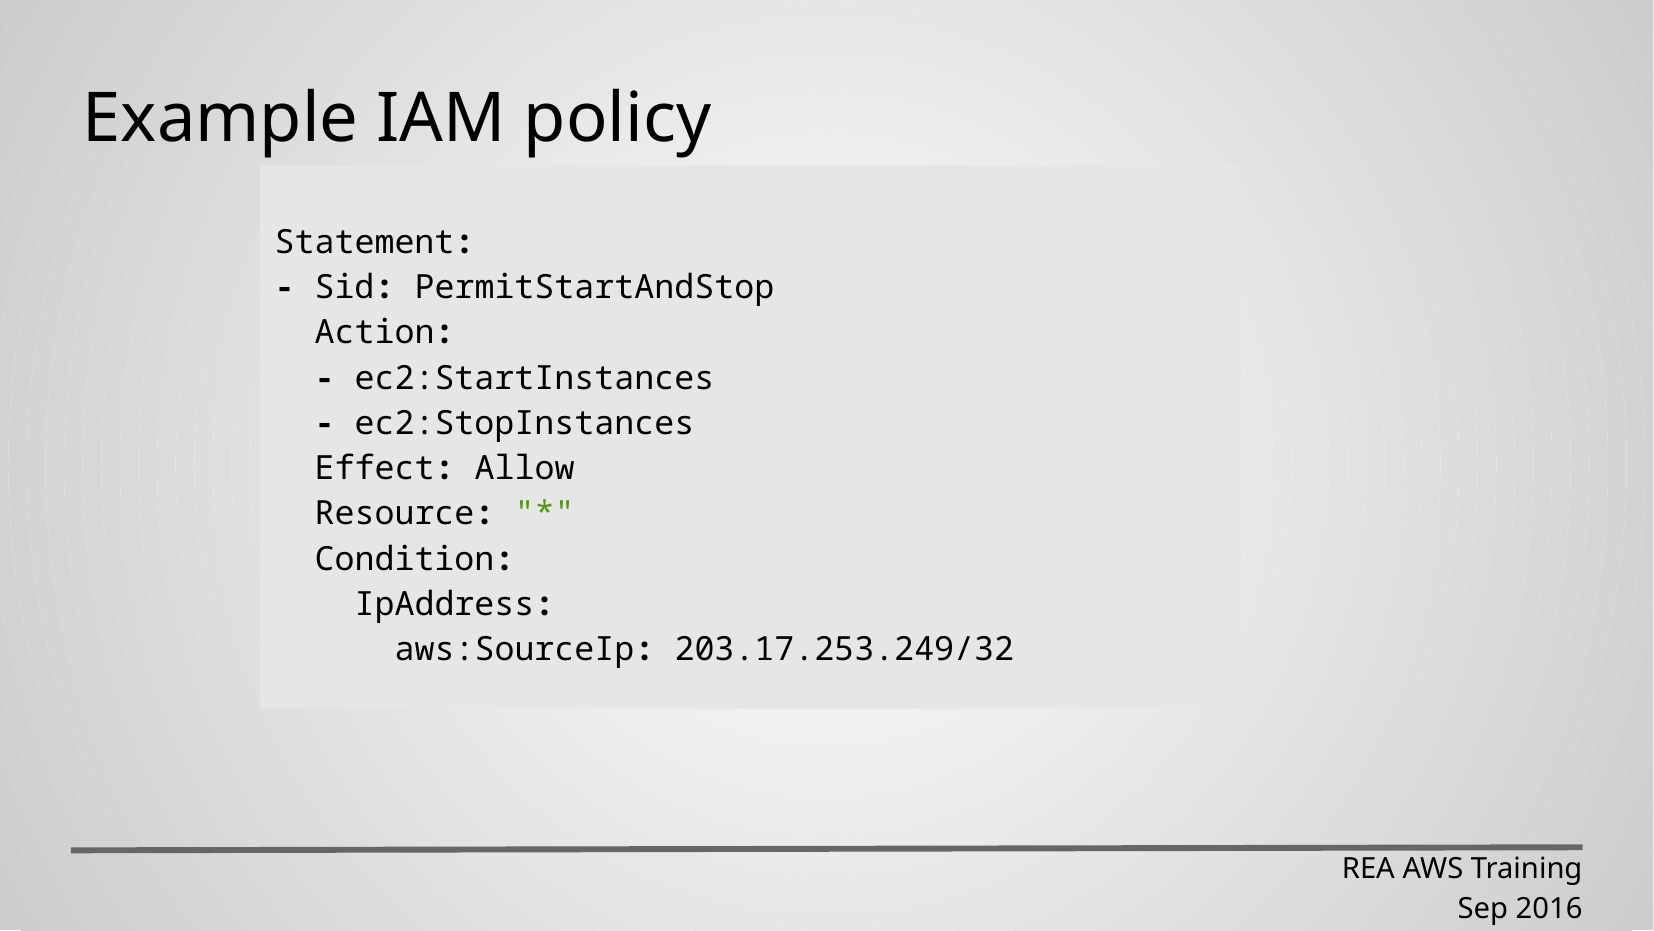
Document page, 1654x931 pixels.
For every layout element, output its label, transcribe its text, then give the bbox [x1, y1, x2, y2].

title Example IAM policy [82, 36, 1571, 193]
text_box Statement: - Sid: PermitStartAndStop Action: - ec2:StartInstances - ec2:StopInstances Effect: Allow Resource: "*" Condition: IpAddress: aws:SourceIp: 203.17.253.249/32 [259, 165, 1241, 709]
